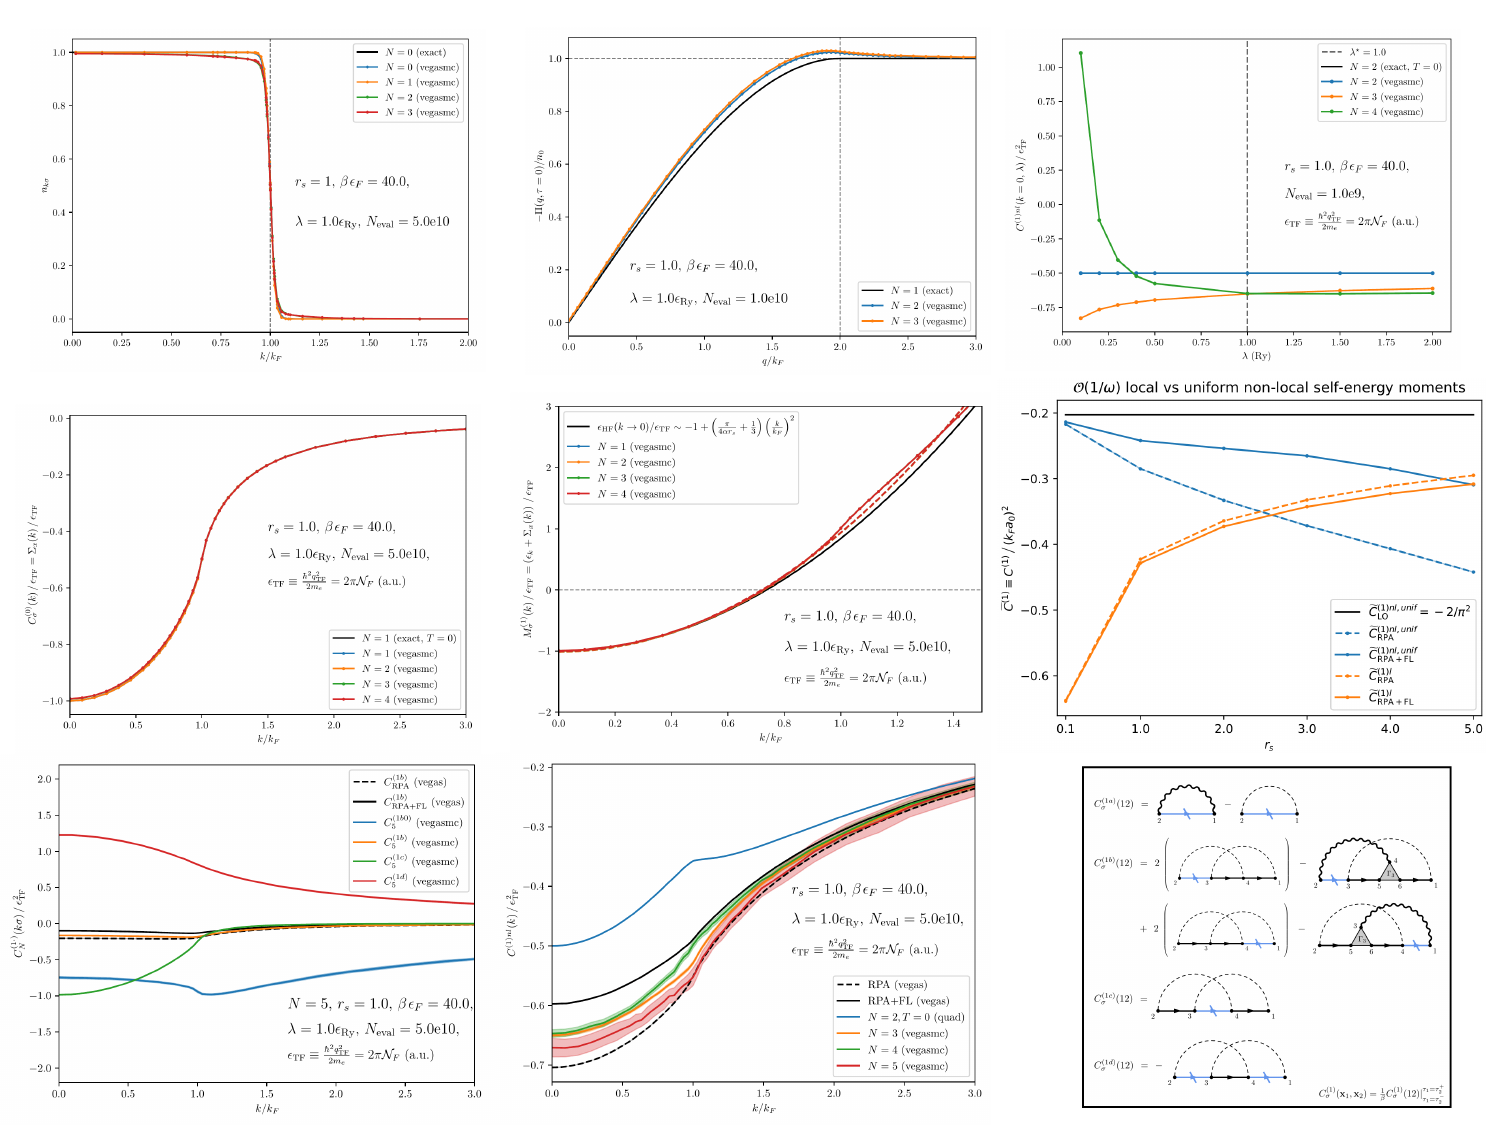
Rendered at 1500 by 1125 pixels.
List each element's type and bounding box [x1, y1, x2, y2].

picture [1005, 29, 1461, 371]
picture [997, 378, 1486, 753]
picture [30, 29, 486, 372]
picture [0, 392, 991, 1125]
picture [1080, 764, 1453, 1111]
picture [525, 27, 991, 376]
